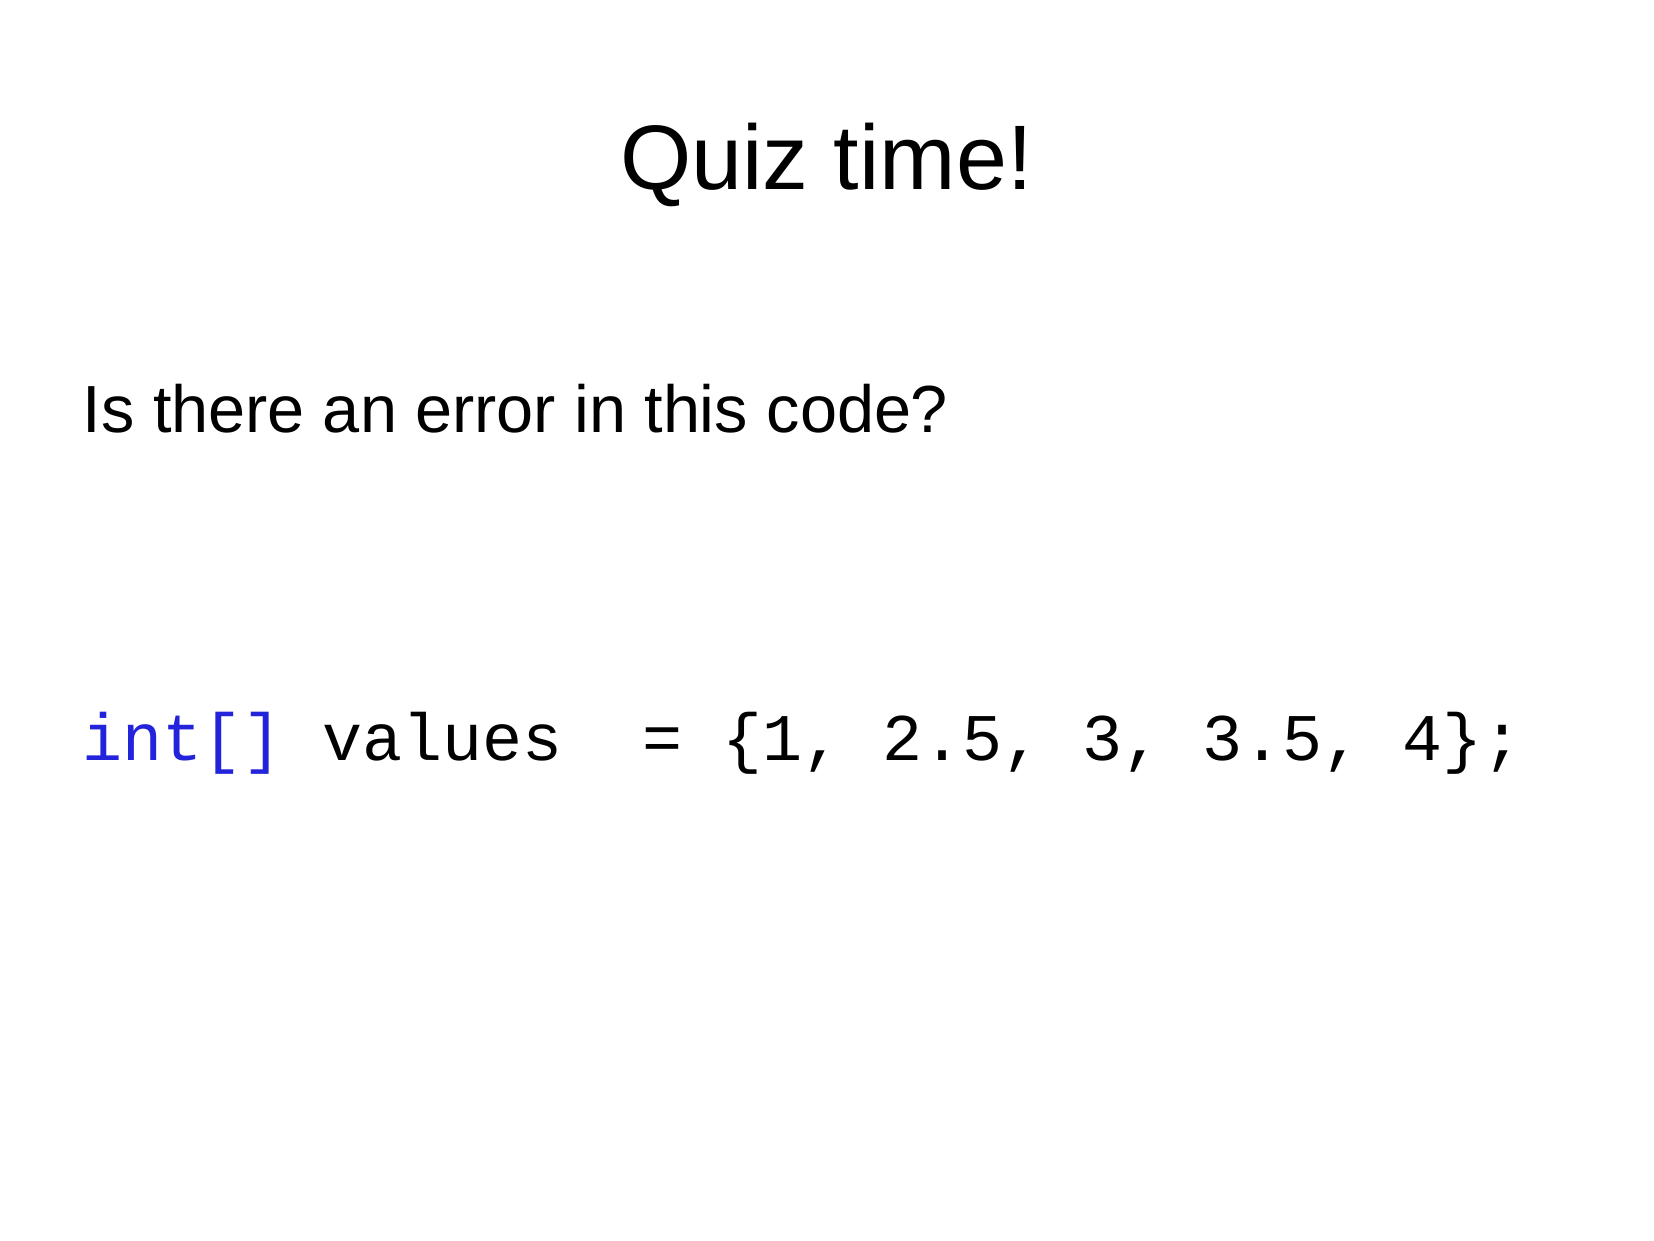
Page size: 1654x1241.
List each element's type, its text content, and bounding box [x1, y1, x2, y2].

title Quiz time! [82, 56, 1571, 250]
subtitle Is there an error in this code? int[] values = {1, 2.5, 3, 3.5, 4}; [82, 270, 1571, 1074]
